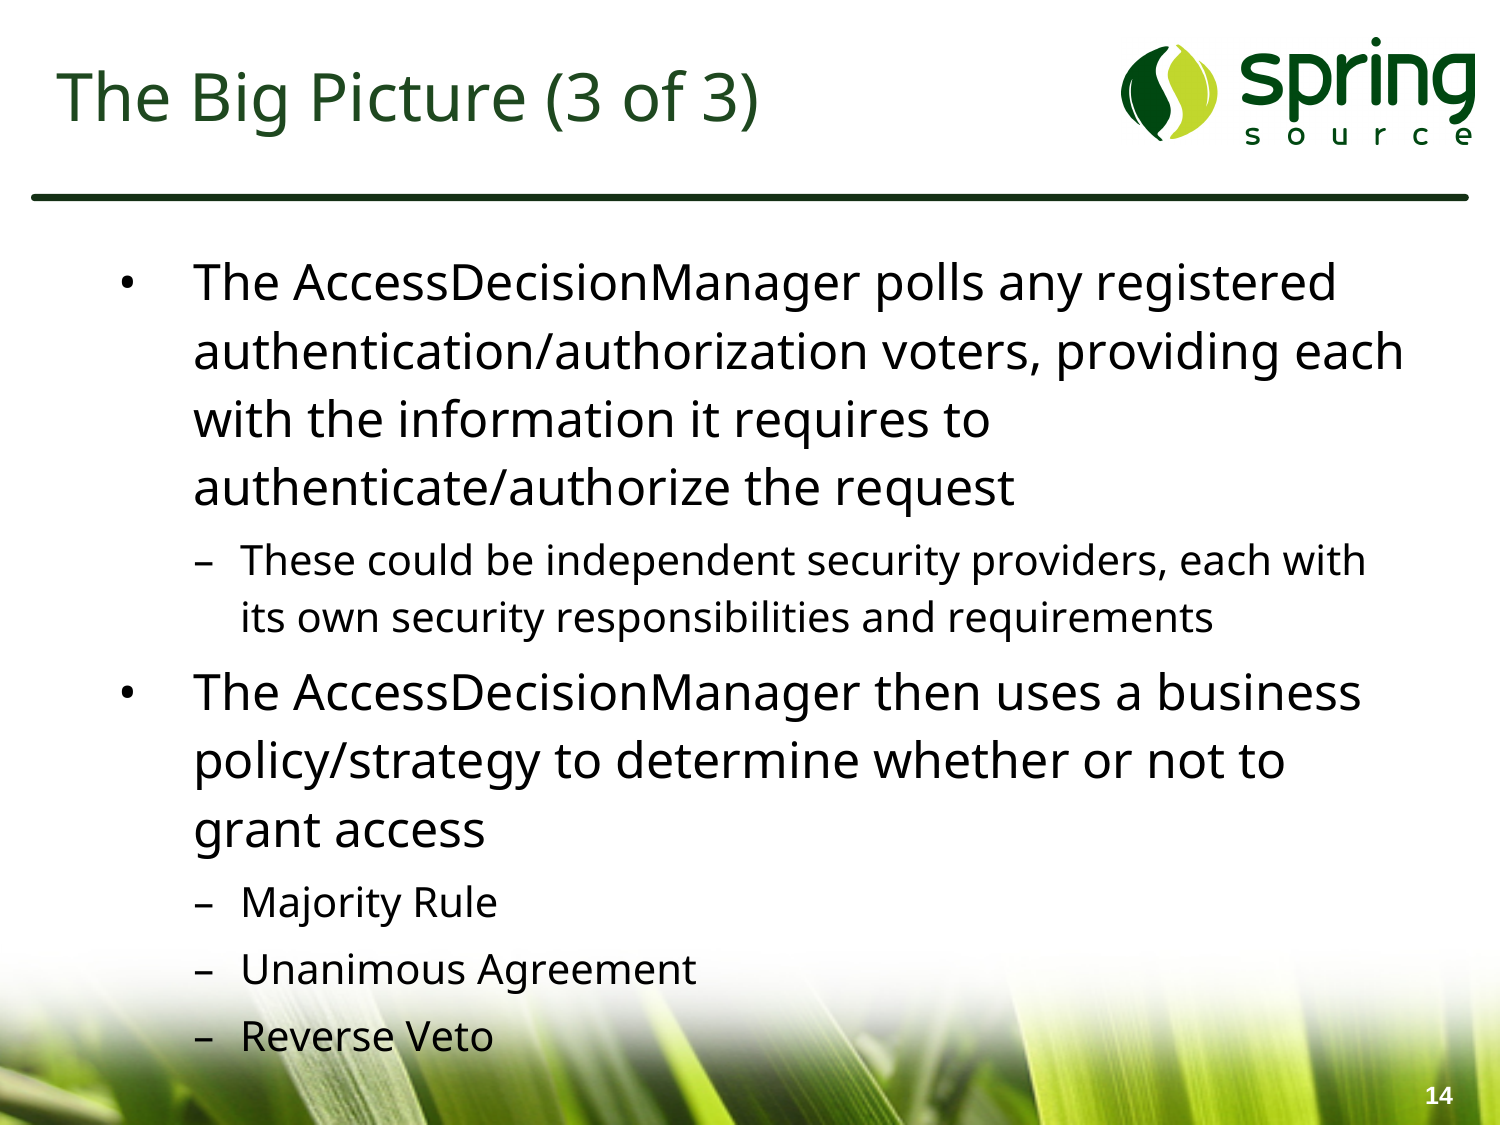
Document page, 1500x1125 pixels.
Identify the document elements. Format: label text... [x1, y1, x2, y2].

list The AccessDecisionManager polls any registered authentication/authorization voters, providing each with the information it requires to authenticate/authorize the request These could be independent security providers, each with its own security responsibilities and requirements The AccessDecisionManager then uses a business policy/strategy to determine whether or not to grant access Majority Rule Unanimous Agreement Reverse Veto [103, 239, 1429, 988]
title The Big Picture (3 of 3) [56, 15, 1089, 176]
picture [1121, 37, 1475, 145]
picture [0, 944, 1500, 1125]
